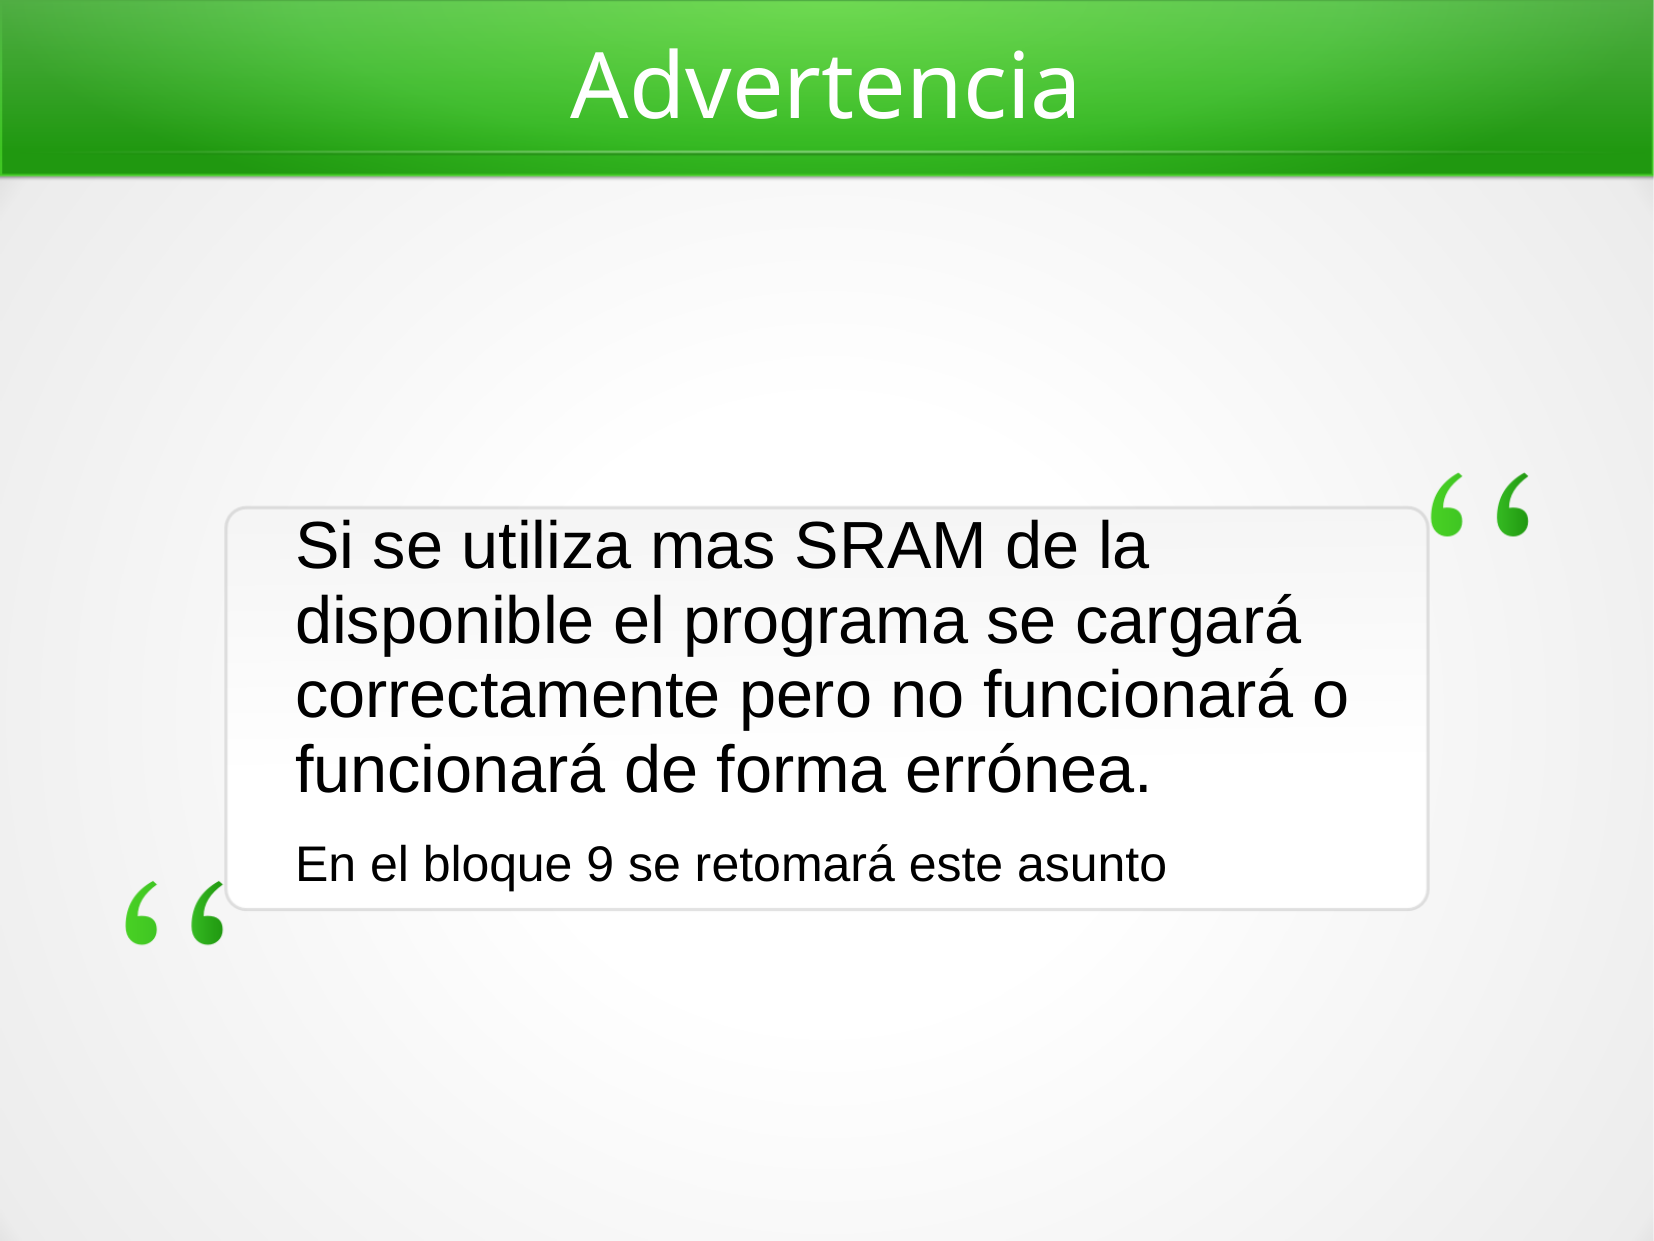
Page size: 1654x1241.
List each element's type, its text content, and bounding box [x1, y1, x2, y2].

list Si se utiliza mas SRAM de la disponible el programa se cargará correctamente pero no funcionará o funcionará de forma errónea. En el bloque 9 se retomará este asunto [224, 507, 1430, 910]
picture [0, 0, 1654, 1241]
title Advertencia [82, 11, 1571, 154]
